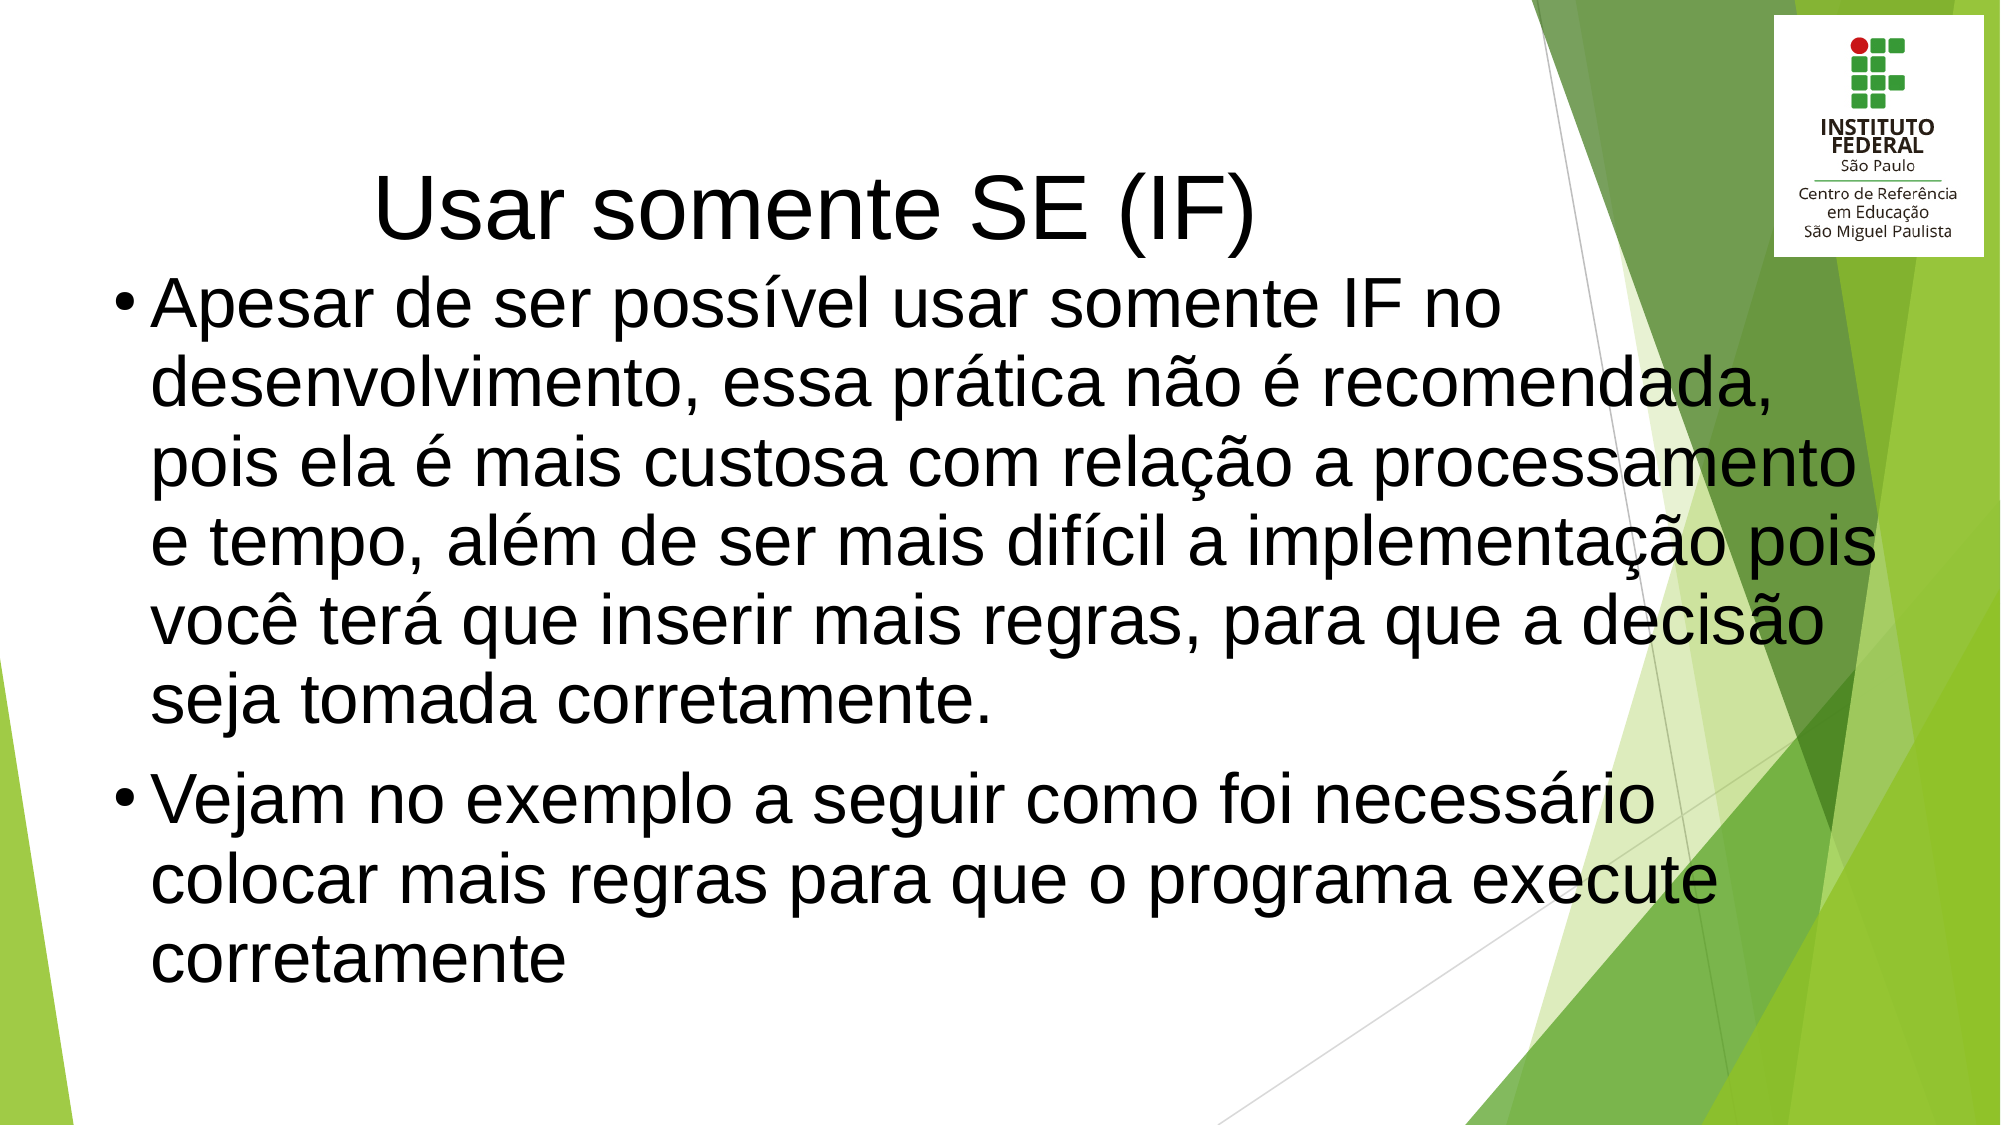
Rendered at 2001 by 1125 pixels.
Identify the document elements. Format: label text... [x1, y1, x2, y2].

title Usar somente SE (IF) [111, 99, 1522, 263]
list Apesar de ser possível usar somente IF no desenvolvimento, essa prática não é recomendada, pois ela é mais custosa com relação a processamento e tempo, além de ser mais difícil a implementação pois você terá que inserir mais regras, para que a decisão seja tomada corretamente. Vejam no exemplo a seguir como foi necessário colocar mais regras para que o programa execute corretamente [99, 263, 1900, 1063]
picture [1774, 15, 1984, 257]
